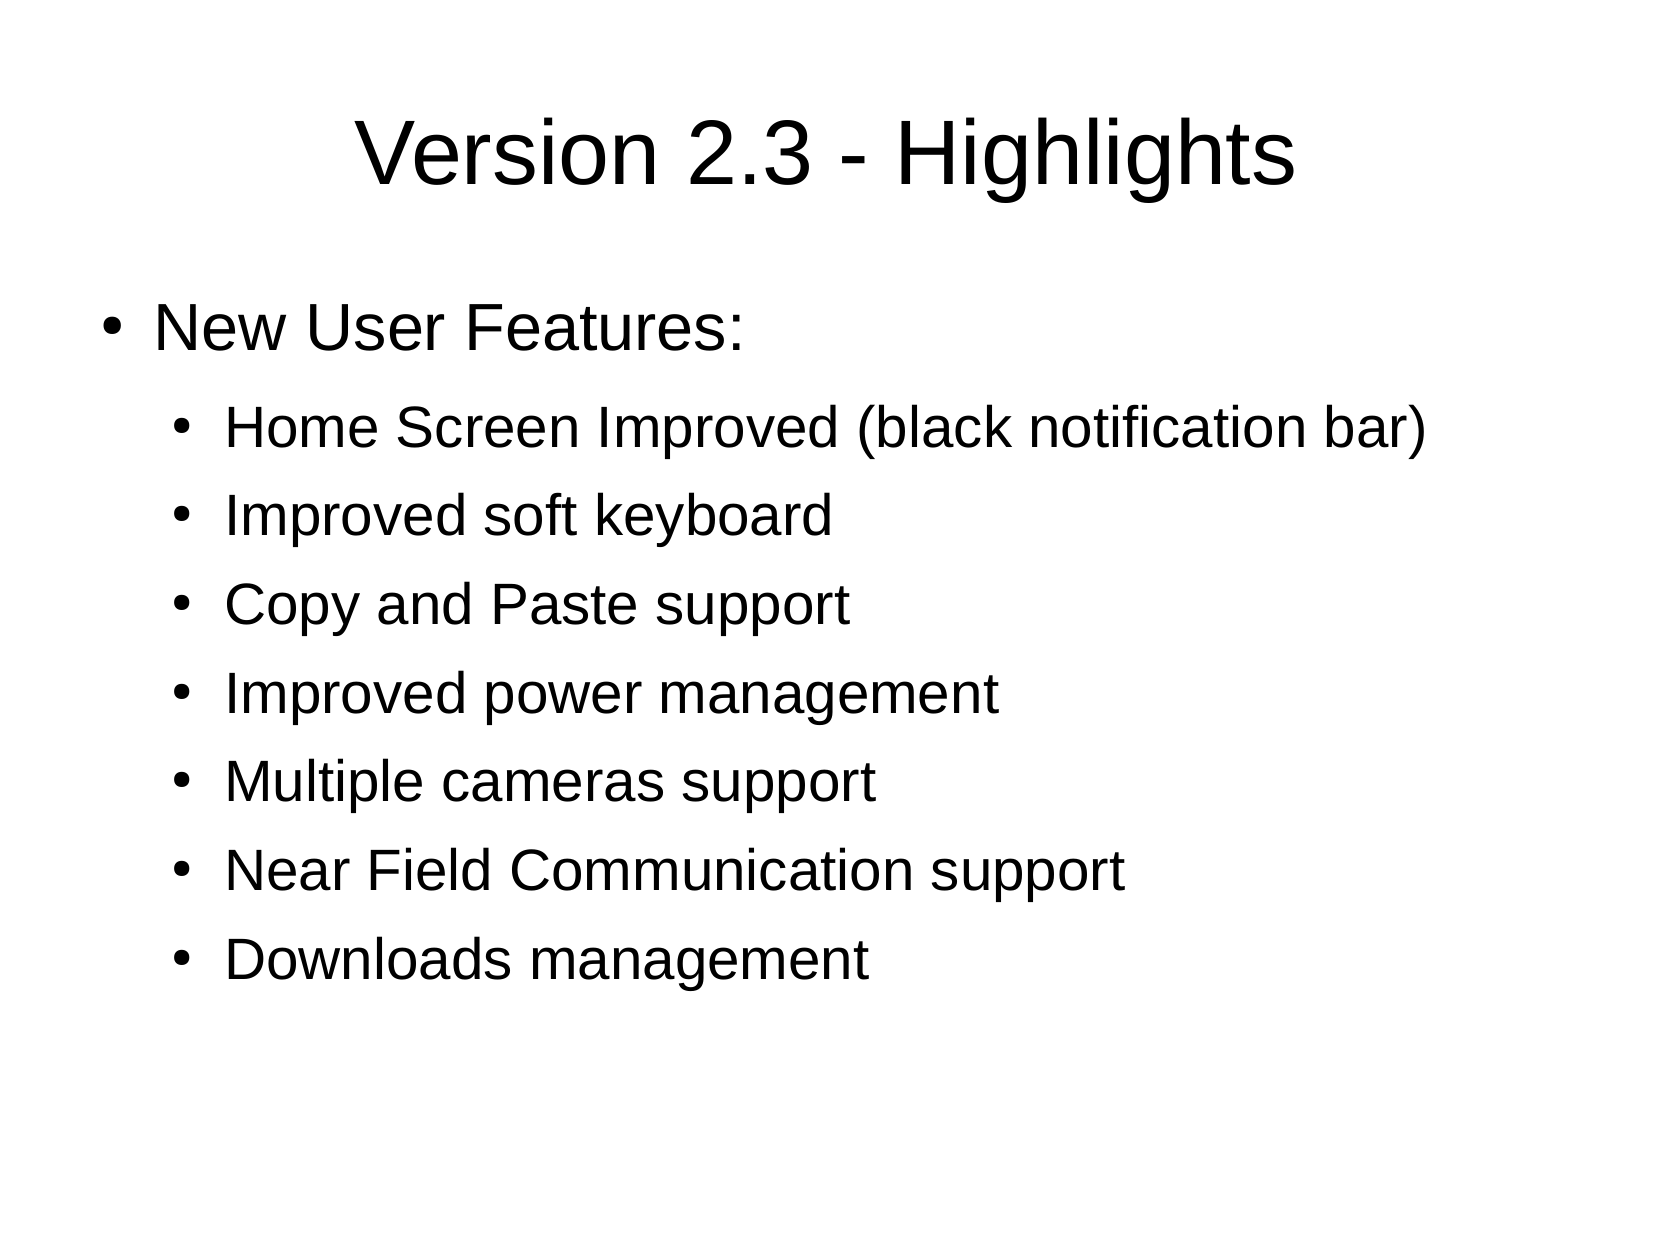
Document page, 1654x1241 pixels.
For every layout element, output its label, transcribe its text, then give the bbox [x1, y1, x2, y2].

title Version 2.3 - Highlights [82, 49, 1571, 257]
list New User Features: Home Screen Improved (black notification bar) Improved soft keyboard Copy and Paste support Improved power management Multiple cameras support Near Field Communication support Downloads management [82, 290, 1571, 1109]
